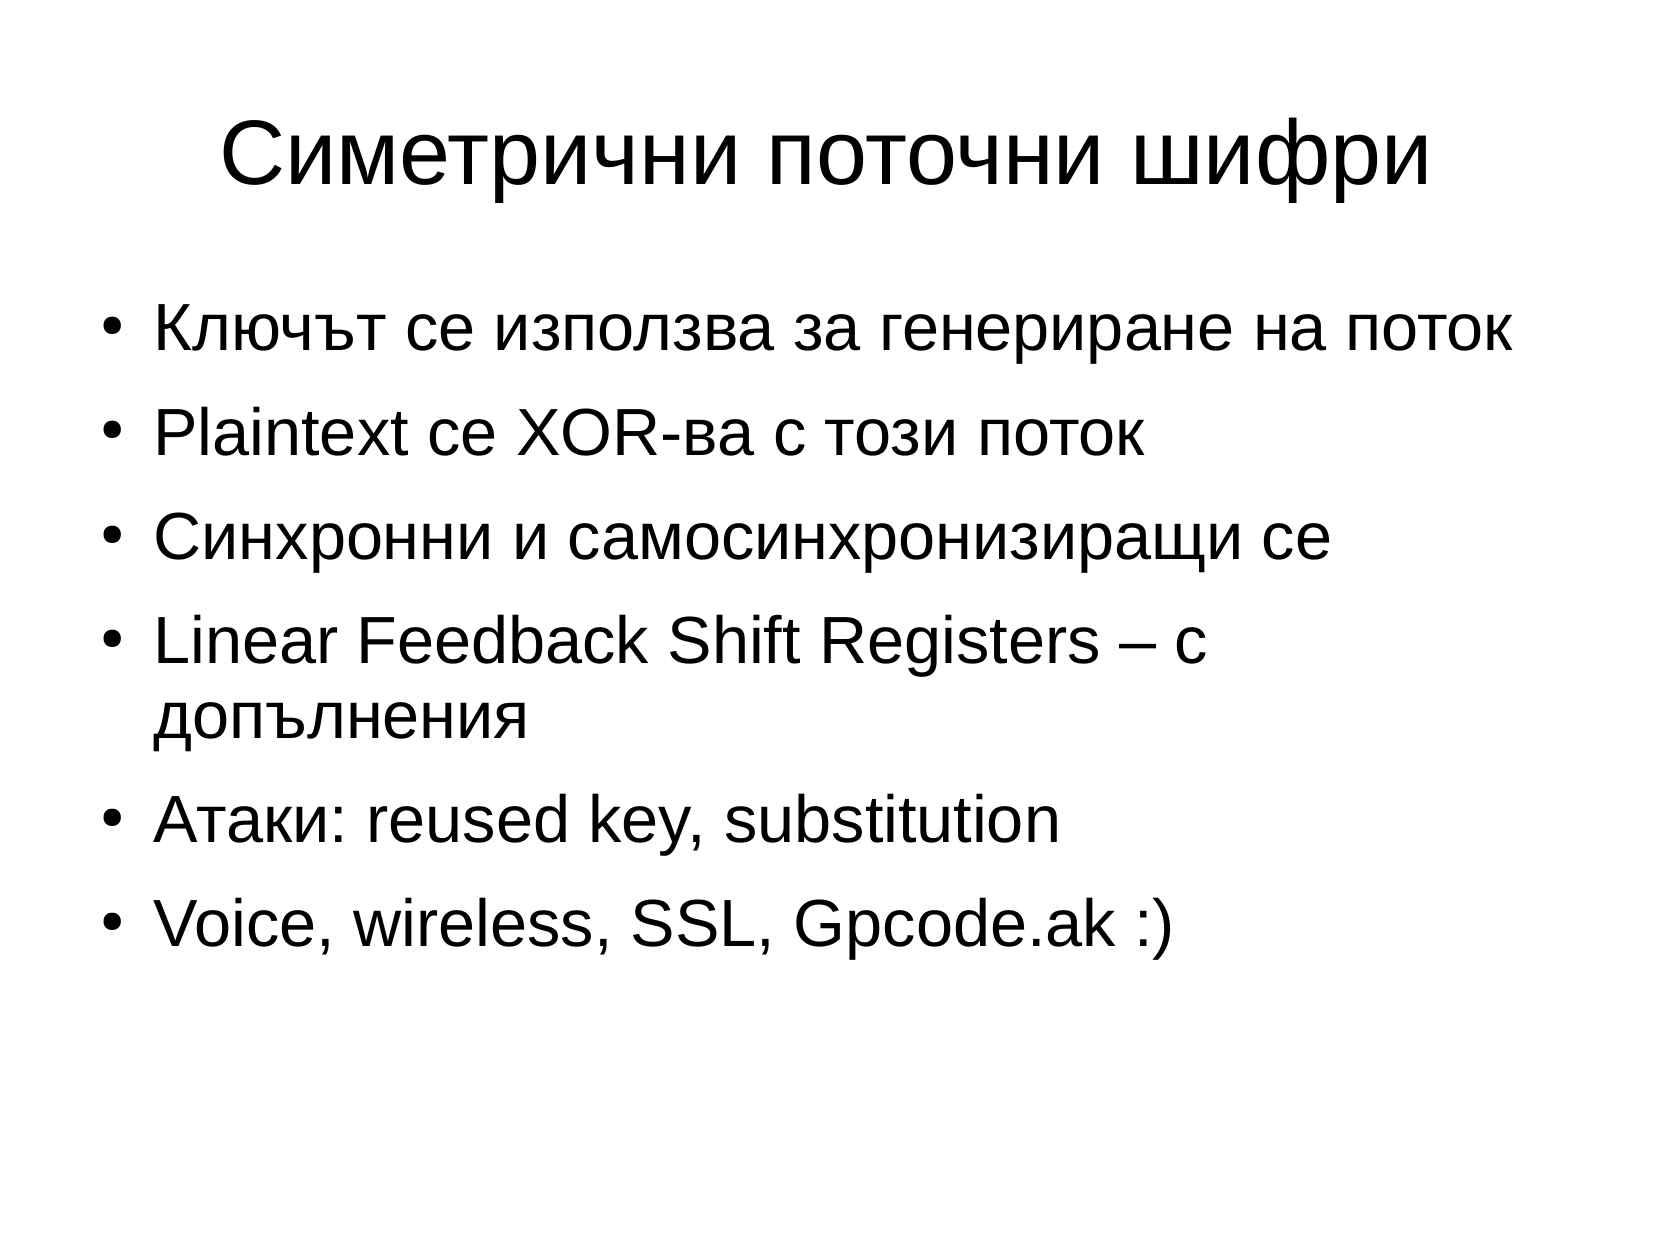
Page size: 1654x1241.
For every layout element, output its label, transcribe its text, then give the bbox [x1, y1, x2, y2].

title Симетрични поточни шифри [82, 56, 1571, 250]
list Ключът се използва за генериране на поток Plaintext се XOR-ва с този поток Синхронни и самосинхронизиращи се Linear Feedback Shift Registers – с допълнения Атаки: reused key, substitution Voice, wireless, SSL, Gpcode.ak :) [82, 290, 1571, 1109]
